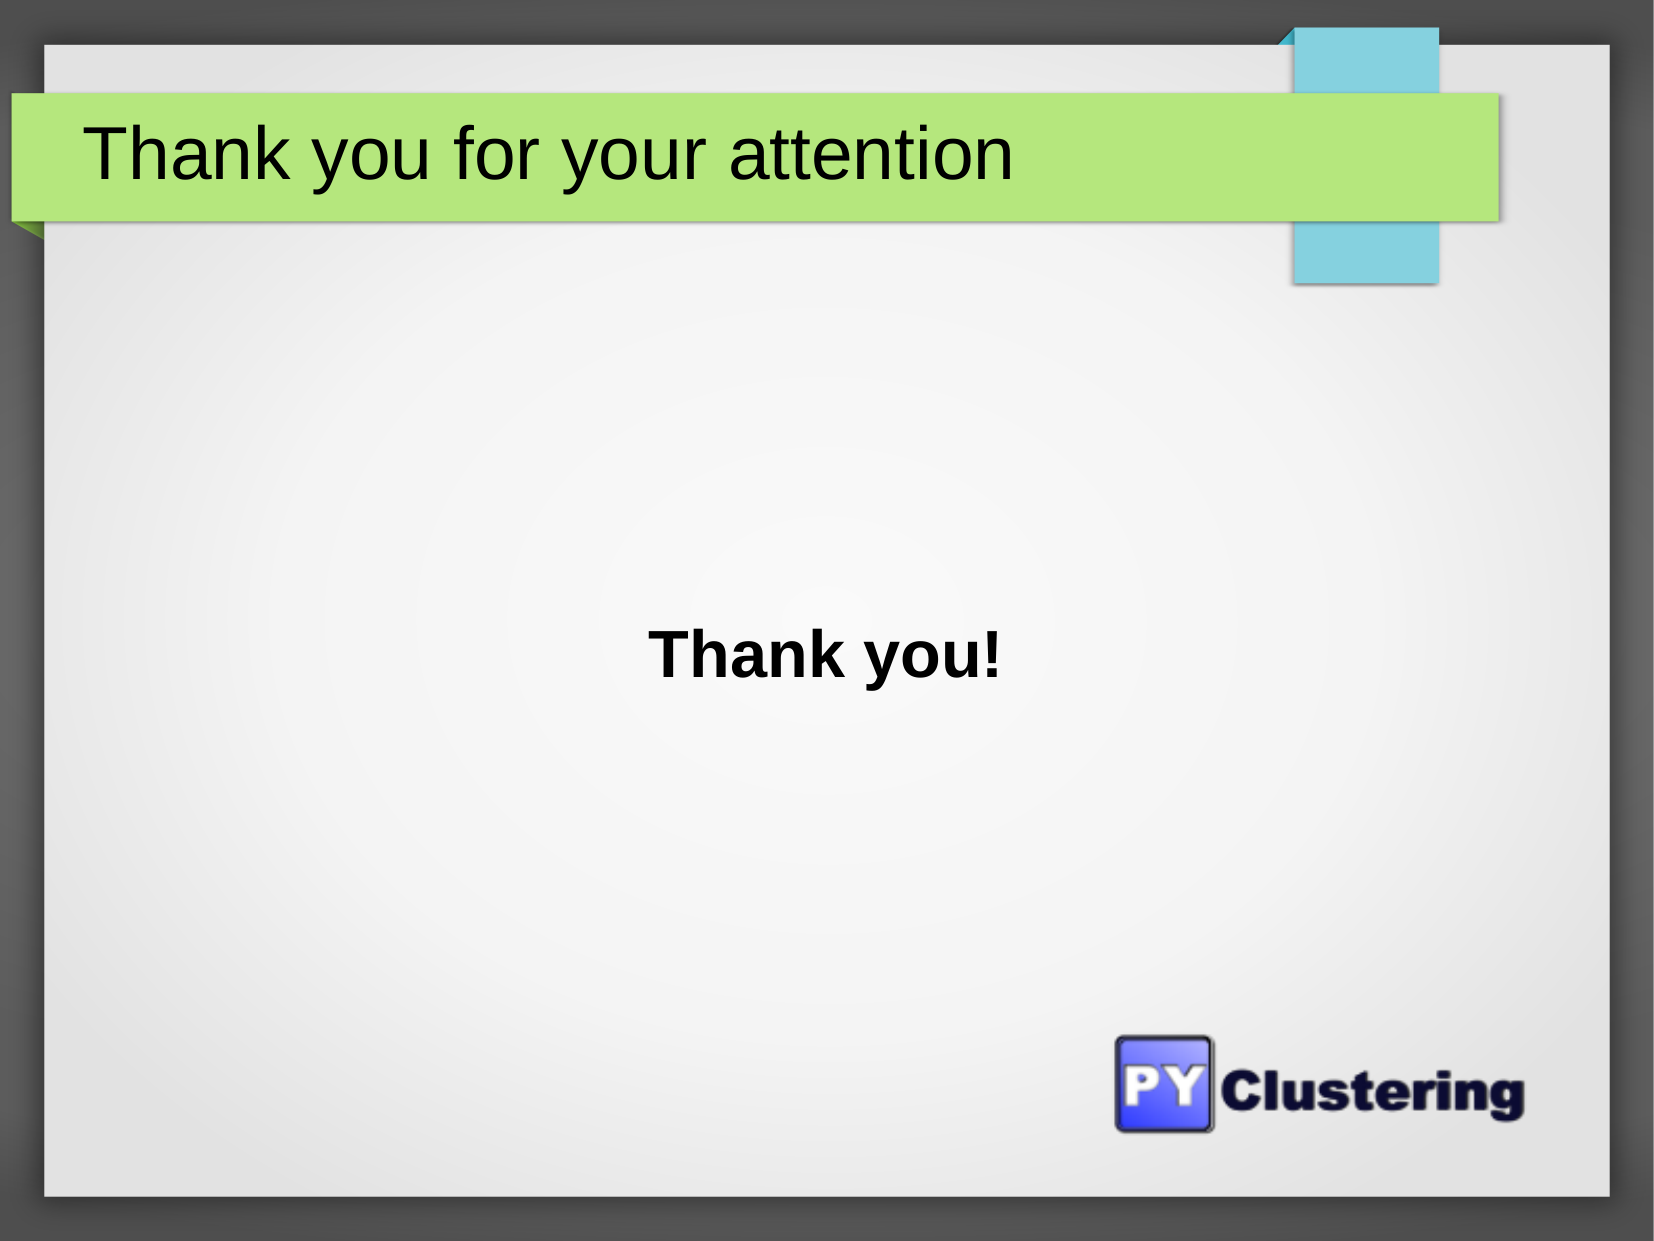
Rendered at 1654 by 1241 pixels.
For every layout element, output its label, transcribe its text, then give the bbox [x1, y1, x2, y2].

title Thank you for your attention [82, 94, 1264, 213]
subtitle Thank you! [82, 295, 1571, 1015]
picture [0, 0, 1654, 1241]
